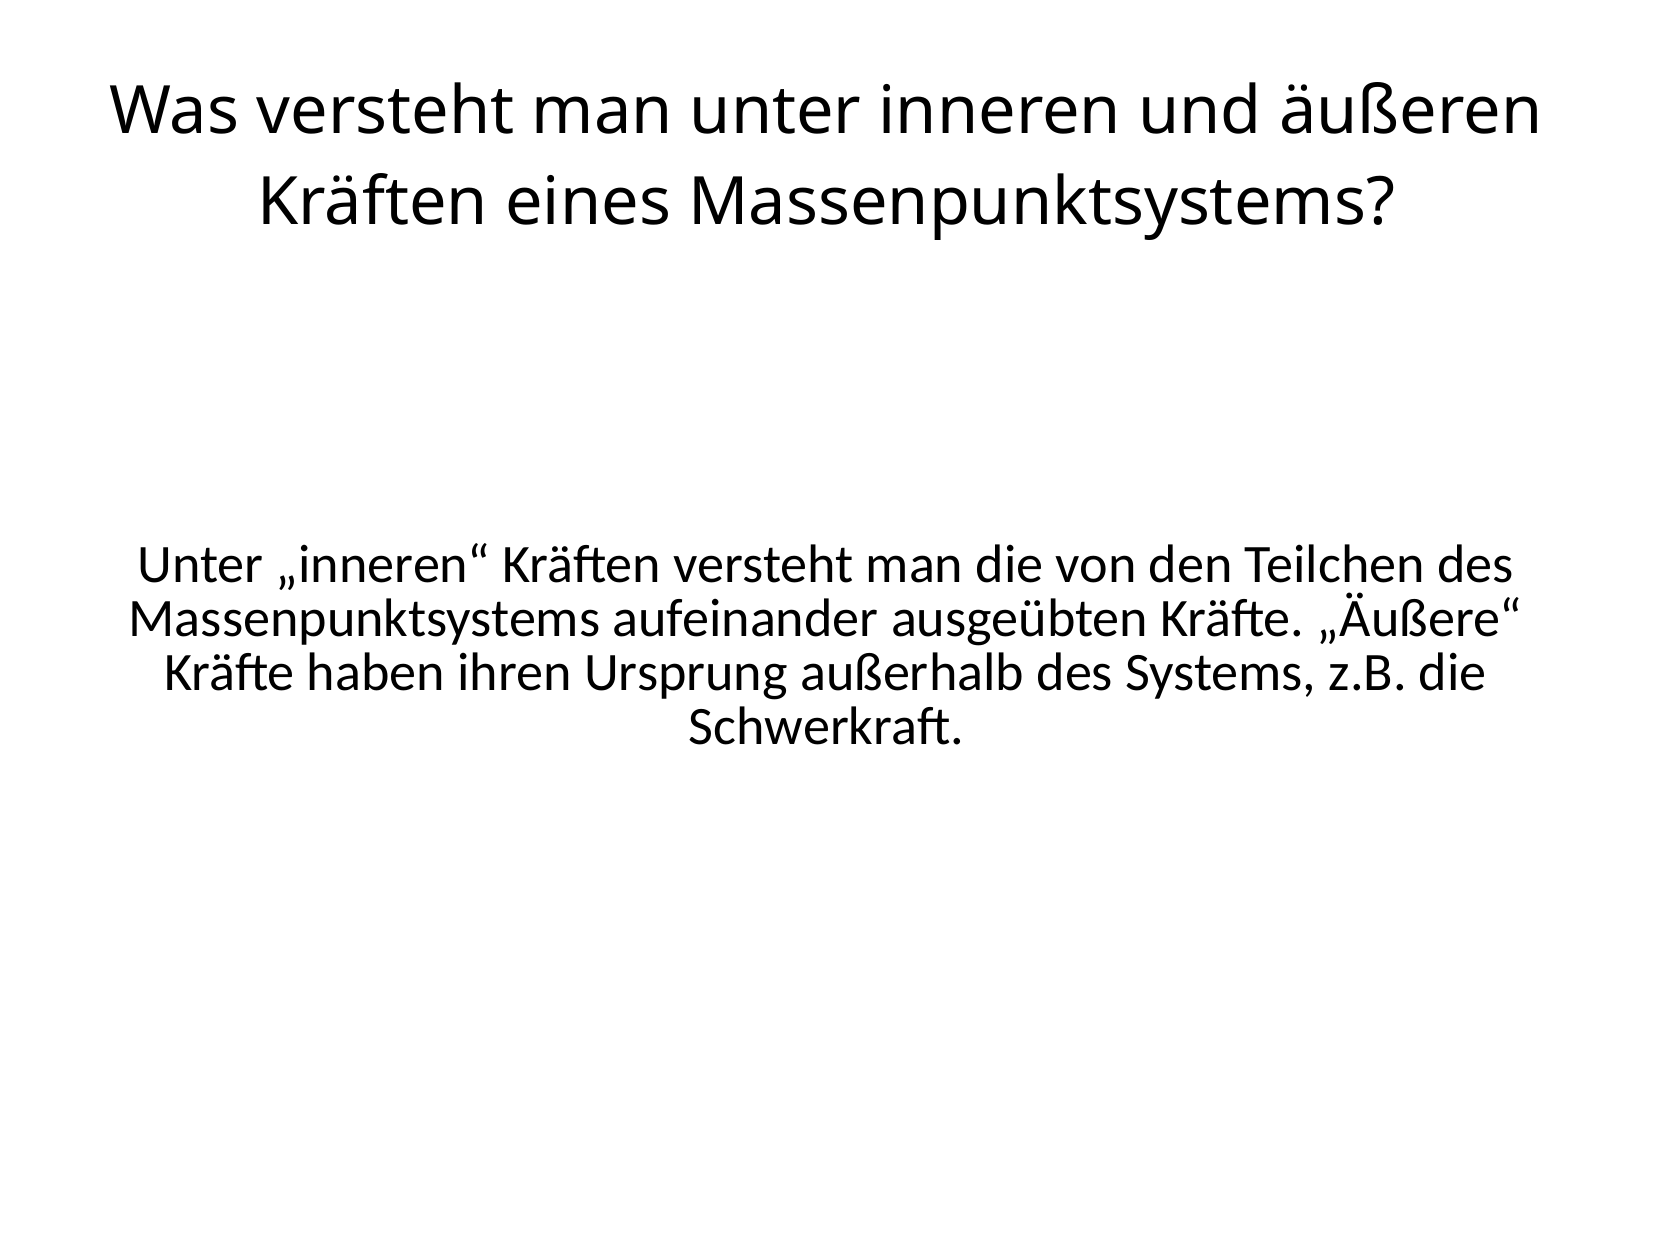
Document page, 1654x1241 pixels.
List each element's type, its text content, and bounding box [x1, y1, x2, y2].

subtitle Unter „inneren“ Kräften versteht man die von den Teilchen des Massenpunktsystems aufeinander ausgeübten Kräfte. „Äußere“ Kräfte haben ihren Ursprung außerhalb des Systems, z.B. die Schwerkraft. [82, 290, 1571, 1010]
title Was versteht man unter inneren und äußeren Kräften eines Massenpunktsystems? [82, 49, 1571, 257]
